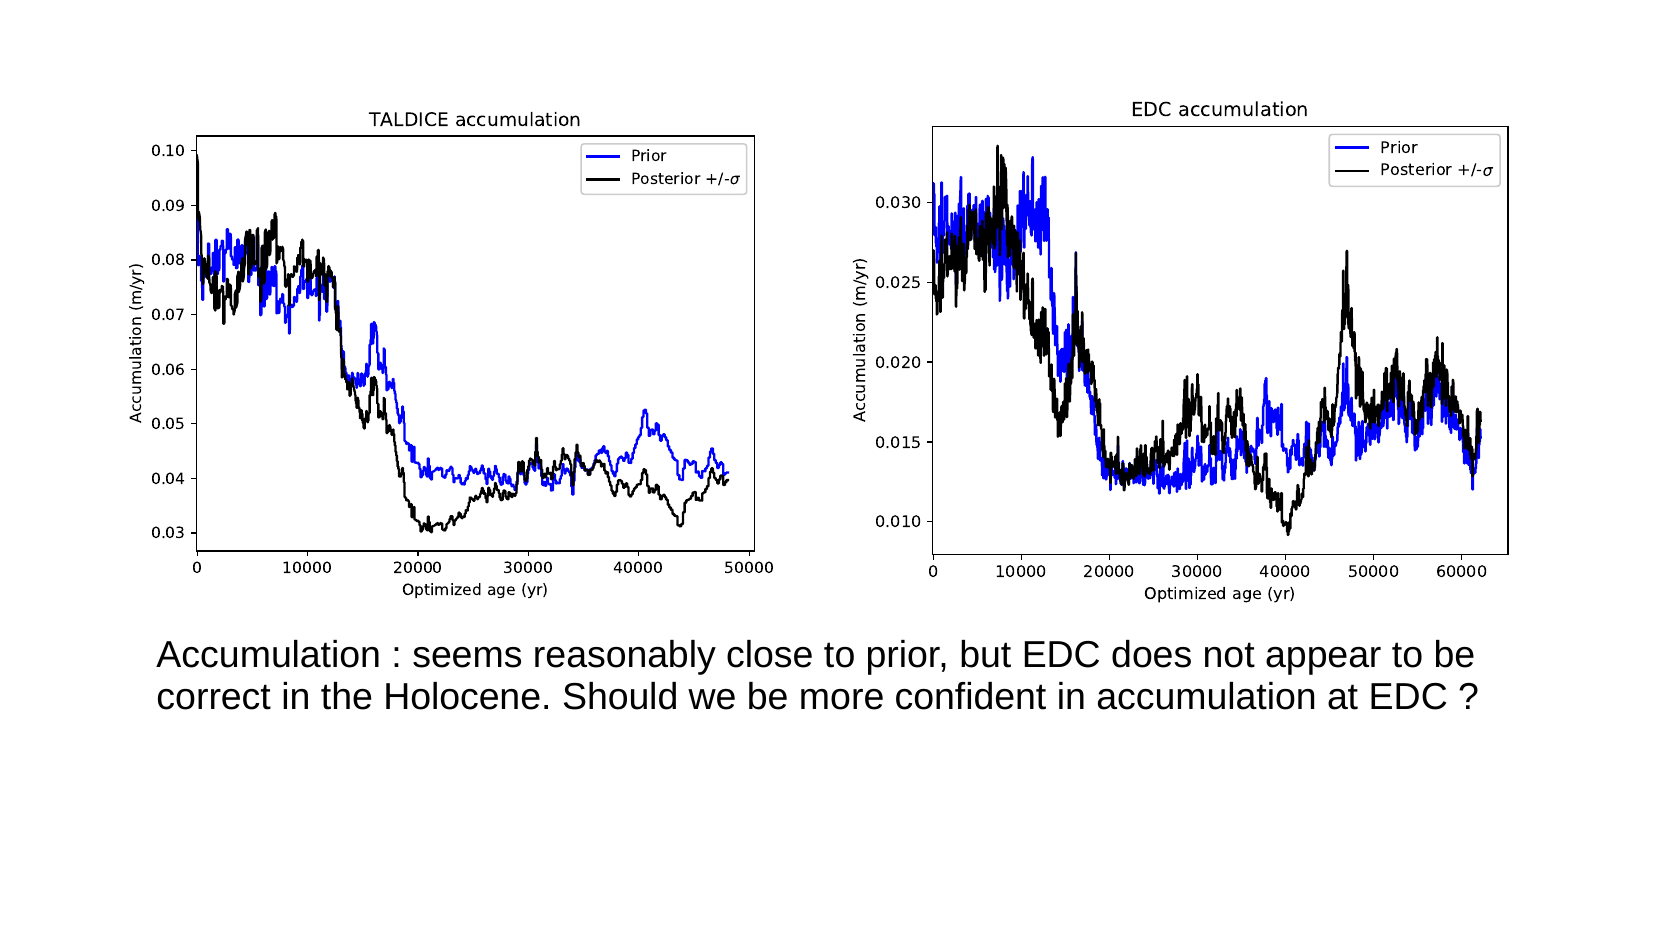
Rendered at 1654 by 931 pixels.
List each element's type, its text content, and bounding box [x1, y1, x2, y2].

picture [840, 59, 1583, 616]
text_box Accumulation : seems reasonably close to prior, but EDC does not appear to be correct in the Holocene. Should we be more confident in accumulation at EDC ? [141, 625, 1536, 725]
picture [106, 70, 827, 611]
